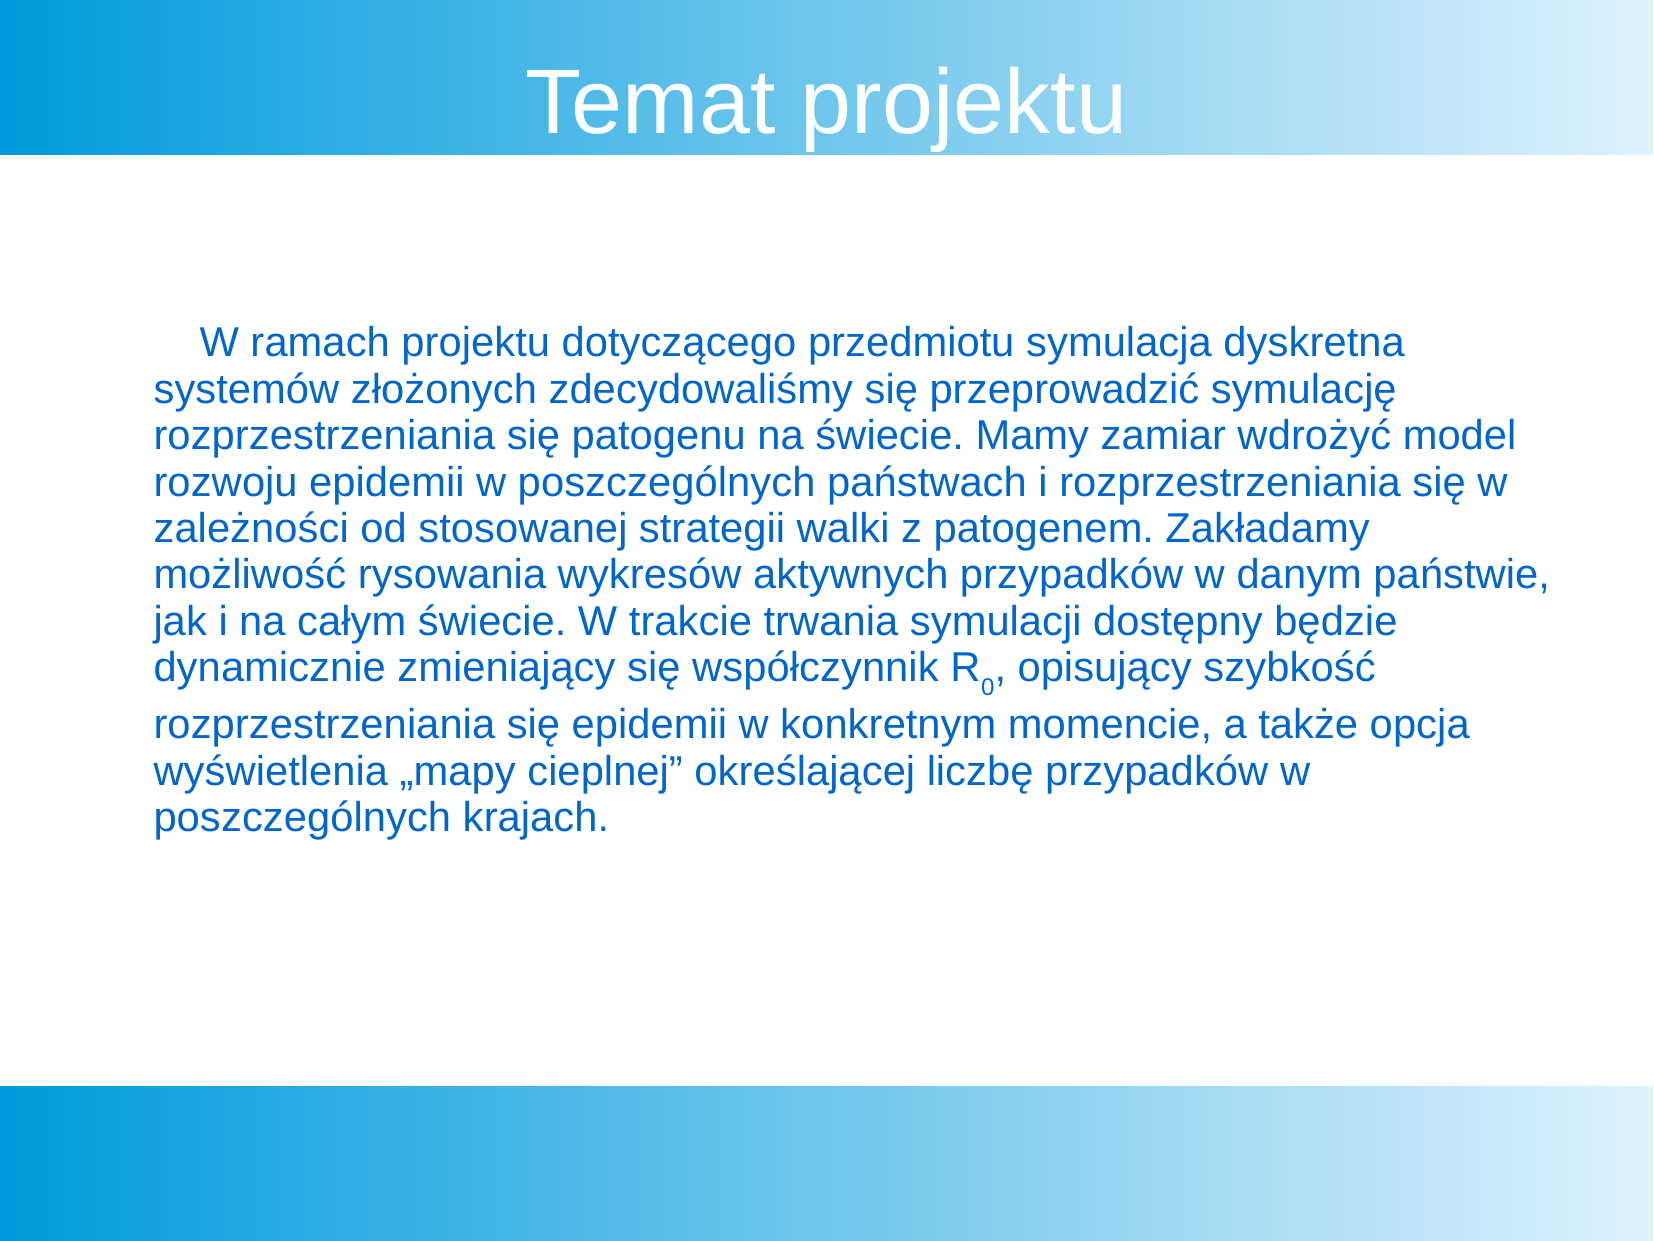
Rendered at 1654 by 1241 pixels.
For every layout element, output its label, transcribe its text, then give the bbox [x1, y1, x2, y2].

title Temat projektu [82, 49, 1571, 155]
list W ramach projektu dotyczącego przedmiotu symulacja dyskretna systemów złożonych zdecydowaliśmy się przeprowadzić symulację rozprzestrzeniania się patogenu na świecie. Mamy zamiar wdrożyć model rozwoju epidemii w poszczególnych państwach i rozprzestrzeniania się w zależności od stosowanej strategii walki z patogenem. Zakładamy możliwość rysowania wykresów aktywnych przypadków w danym państwie, jak i na całym świecie. W trakcie trwania symulacji dostępny będzie dynamicznie zmieniający się współczynnik R0, opisujący szybkość rozprzestrzeniania się epidemii w konkretnym momencie, a także opcja wyświetlenia „mapy cieplnej” określającej liczbę przypadków w poszczególnych krajach. [82, 318, 1571, 1010]
